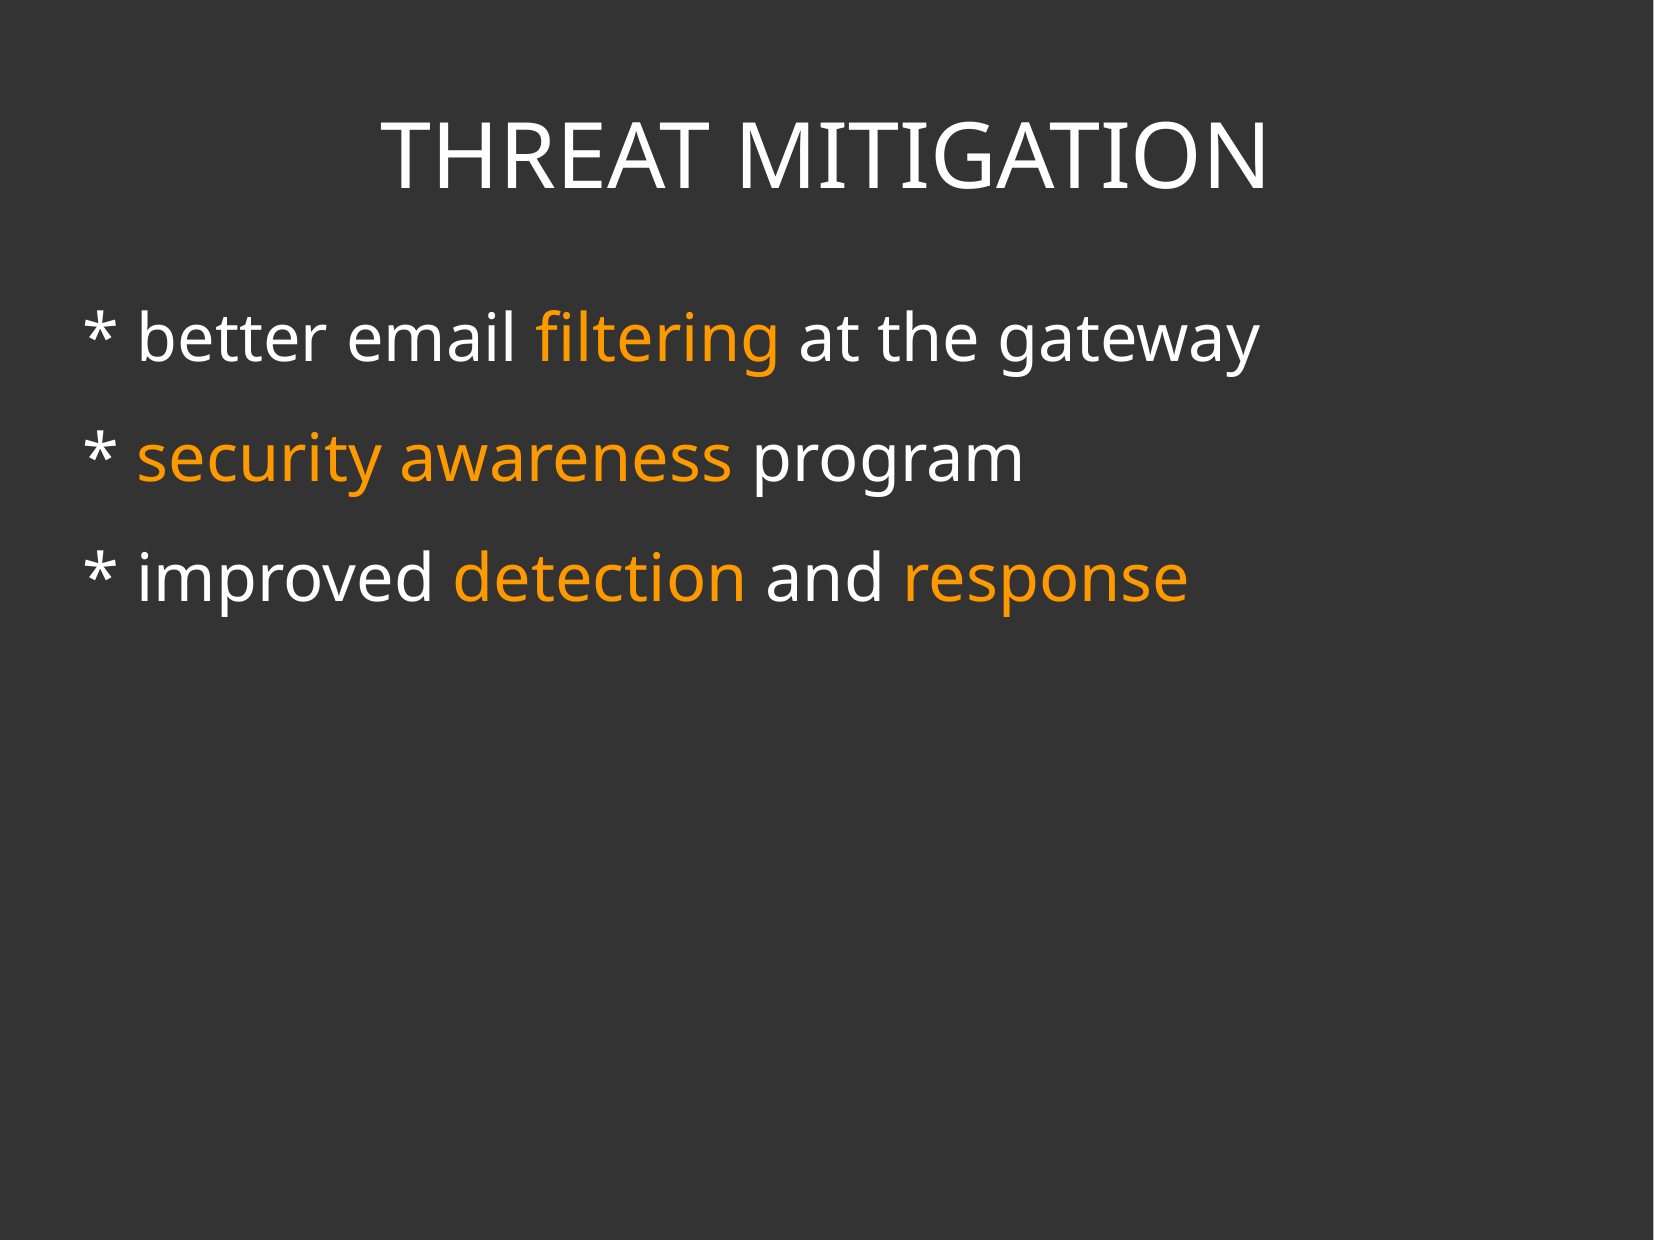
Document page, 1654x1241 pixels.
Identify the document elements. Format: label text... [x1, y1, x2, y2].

title THREAT MITIGATION [82, 49, 1571, 257]
list * better email filtering at the gateway * security awareness program * improved detection and response [82, 290, 1571, 1010]
